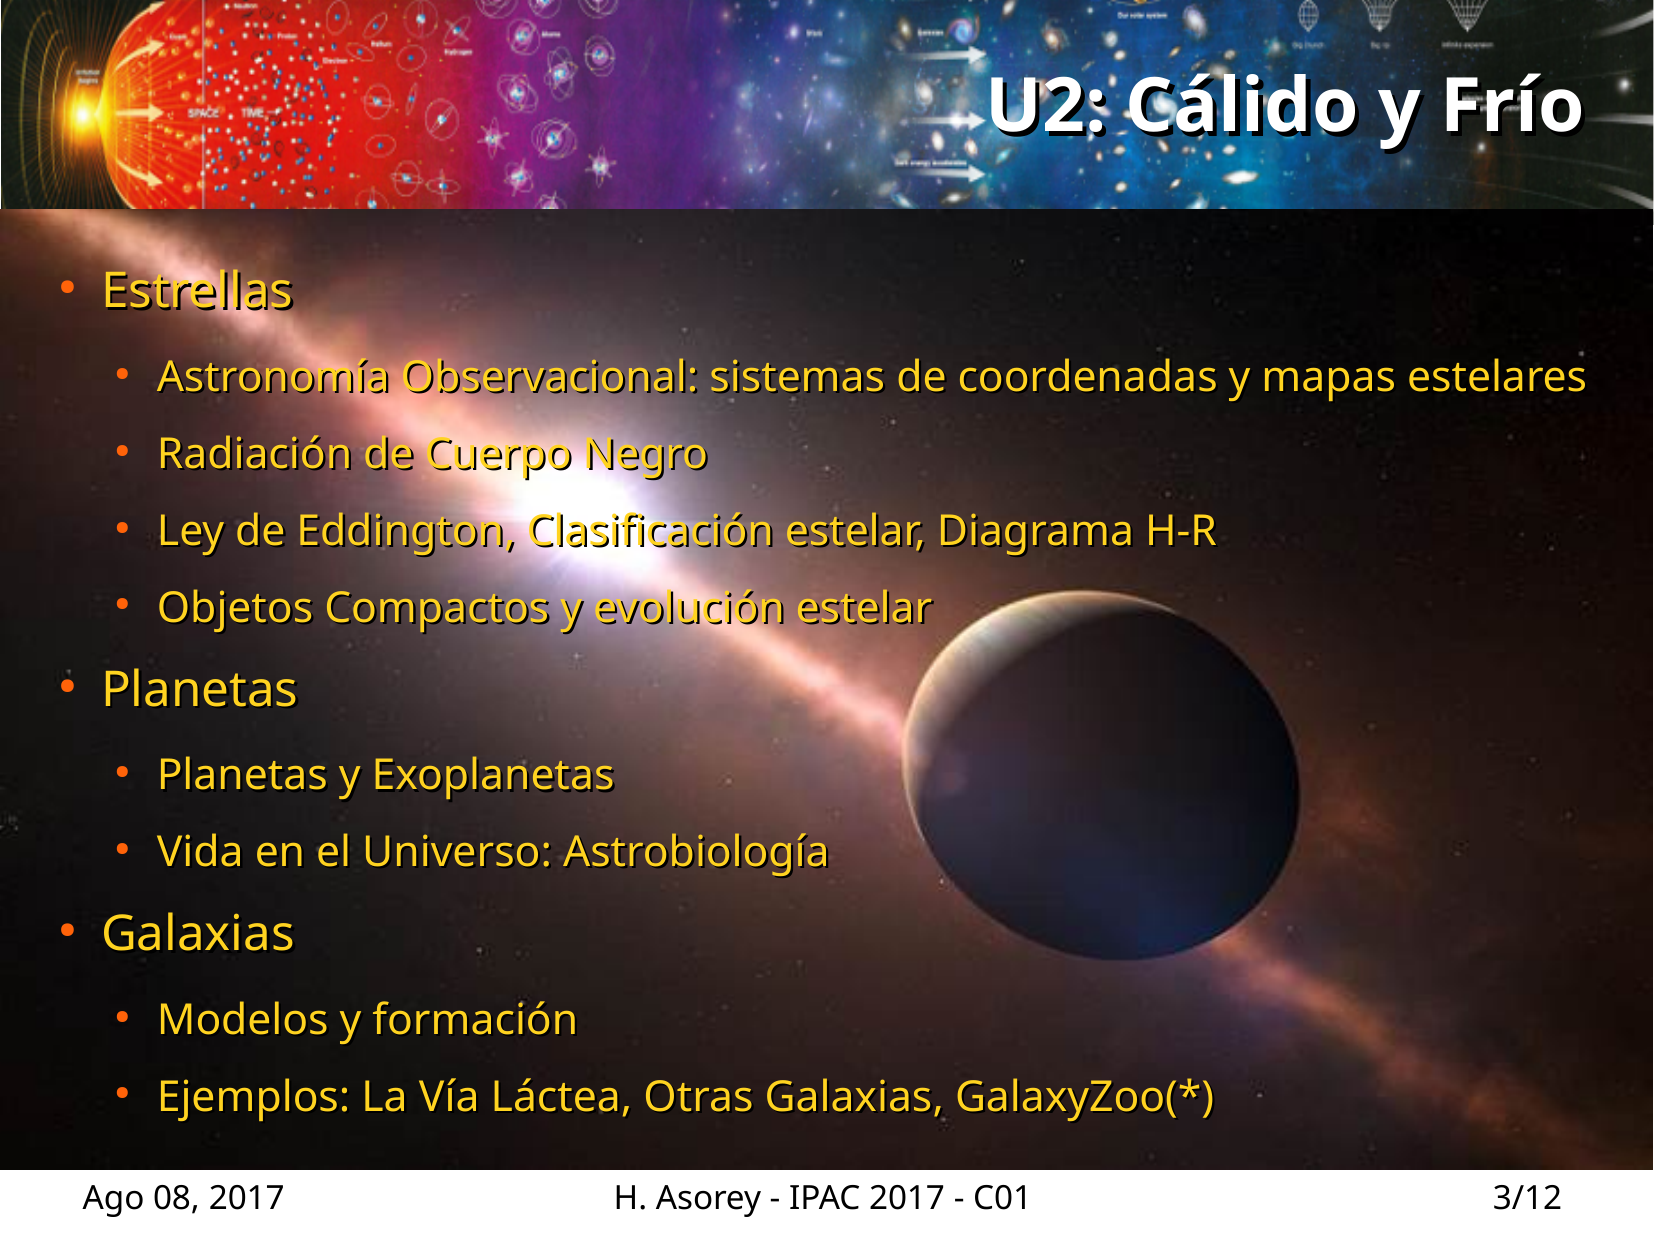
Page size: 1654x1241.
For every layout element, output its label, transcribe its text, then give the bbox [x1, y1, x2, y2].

title U2: Cálido y Frío [45, 11, 1606, 194]
picture [0, 0, 1654, 1171]
list Estrellas Astronomía Observacional: sistemas de coordenadas y mapas estelares Radiación de Cuerpo Negro Ley de Eddington, Clasificación estelar, Diagrama H-R Objetos Compactos y evolución estelar Planetas Planetas y Exoplanetas Vida en el Universo: Astrobiología Galaxias Modelos y formación Ejemplos: La Vía Láctea, Otras Galaxias, GalaxyZoo(*) [45, 255, 1606, 1156]
